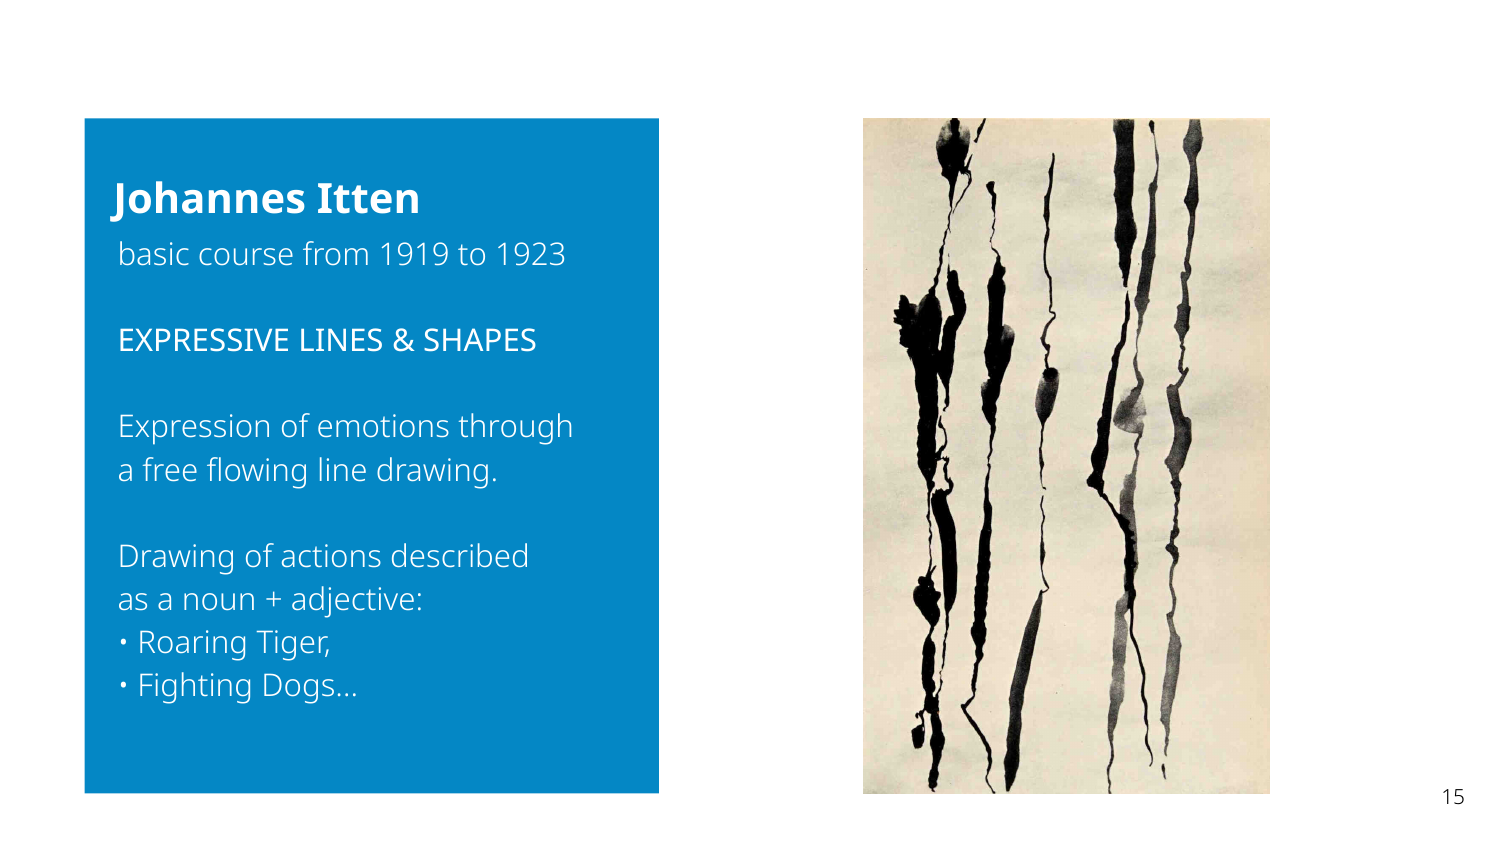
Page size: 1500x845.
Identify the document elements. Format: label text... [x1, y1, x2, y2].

title Johannes Itten [98, 168, 665, 252]
title basic course from 1919 to 1923 Expressive lines & shapes Expression of emotions through a free flowing line drawing. Drawing of actions described as a noun + adjective: • Roaring Tiger, • Fighting Dogs… [102, 252, 633, 760]
picture [863, 118, 1270, 794]
